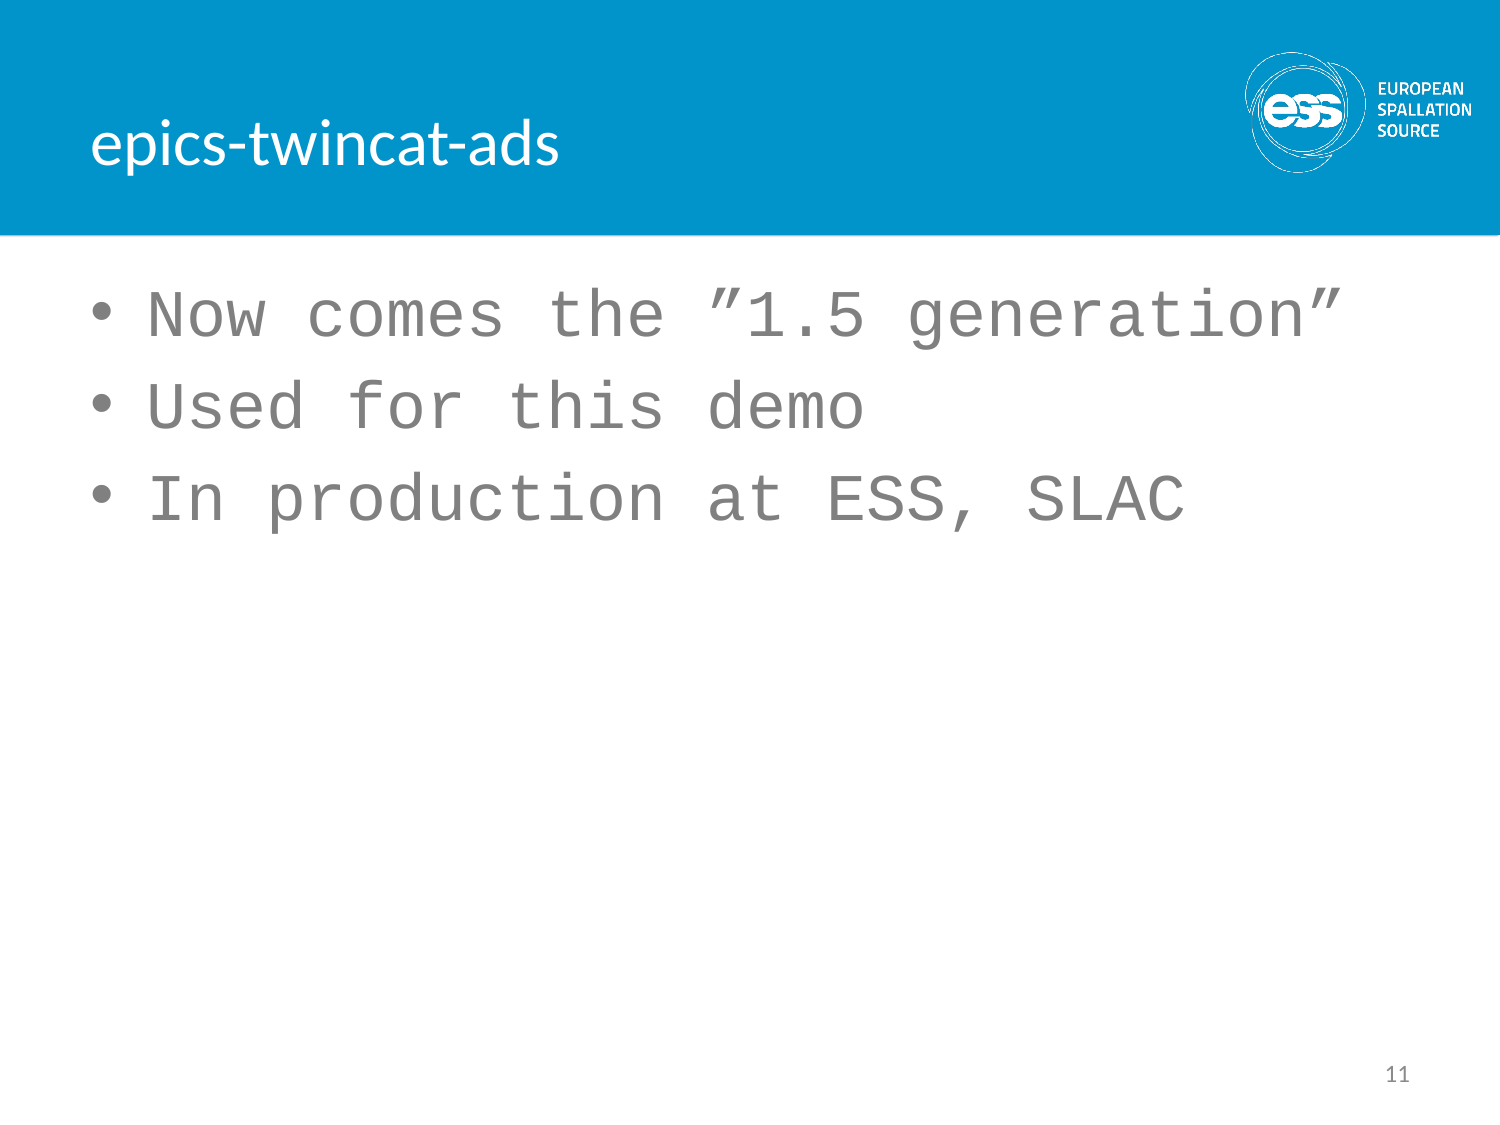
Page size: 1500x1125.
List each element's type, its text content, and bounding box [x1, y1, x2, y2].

picture [1398, 109, 1406, 115]
picture [1422, 125, 1428, 134]
picture [1423, 83, 1430, 94]
picture [1432, 125, 1438, 136]
picture [1409, 104, 1415, 115]
picture [1400, 83, 1407, 94]
picture [1436, 104, 1444, 115]
picture [1454, 83, 1458, 94]
picture [1418, 104, 1423, 115]
picture [1443, 86, 1450, 93]
title epics-twincat-ads [75, 45, 1247, 233]
picture [1389, 104, 1393, 115]
picture [1379, 83, 1385, 94]
list Now comes the ”1.5 generation” Used for this demo In production at ESS, SLAC [75, 262, 1425, 1005]
picture [1264, 94, 1342, 127]
slide_number <number> [1074, 1042, 1425, 1103]
